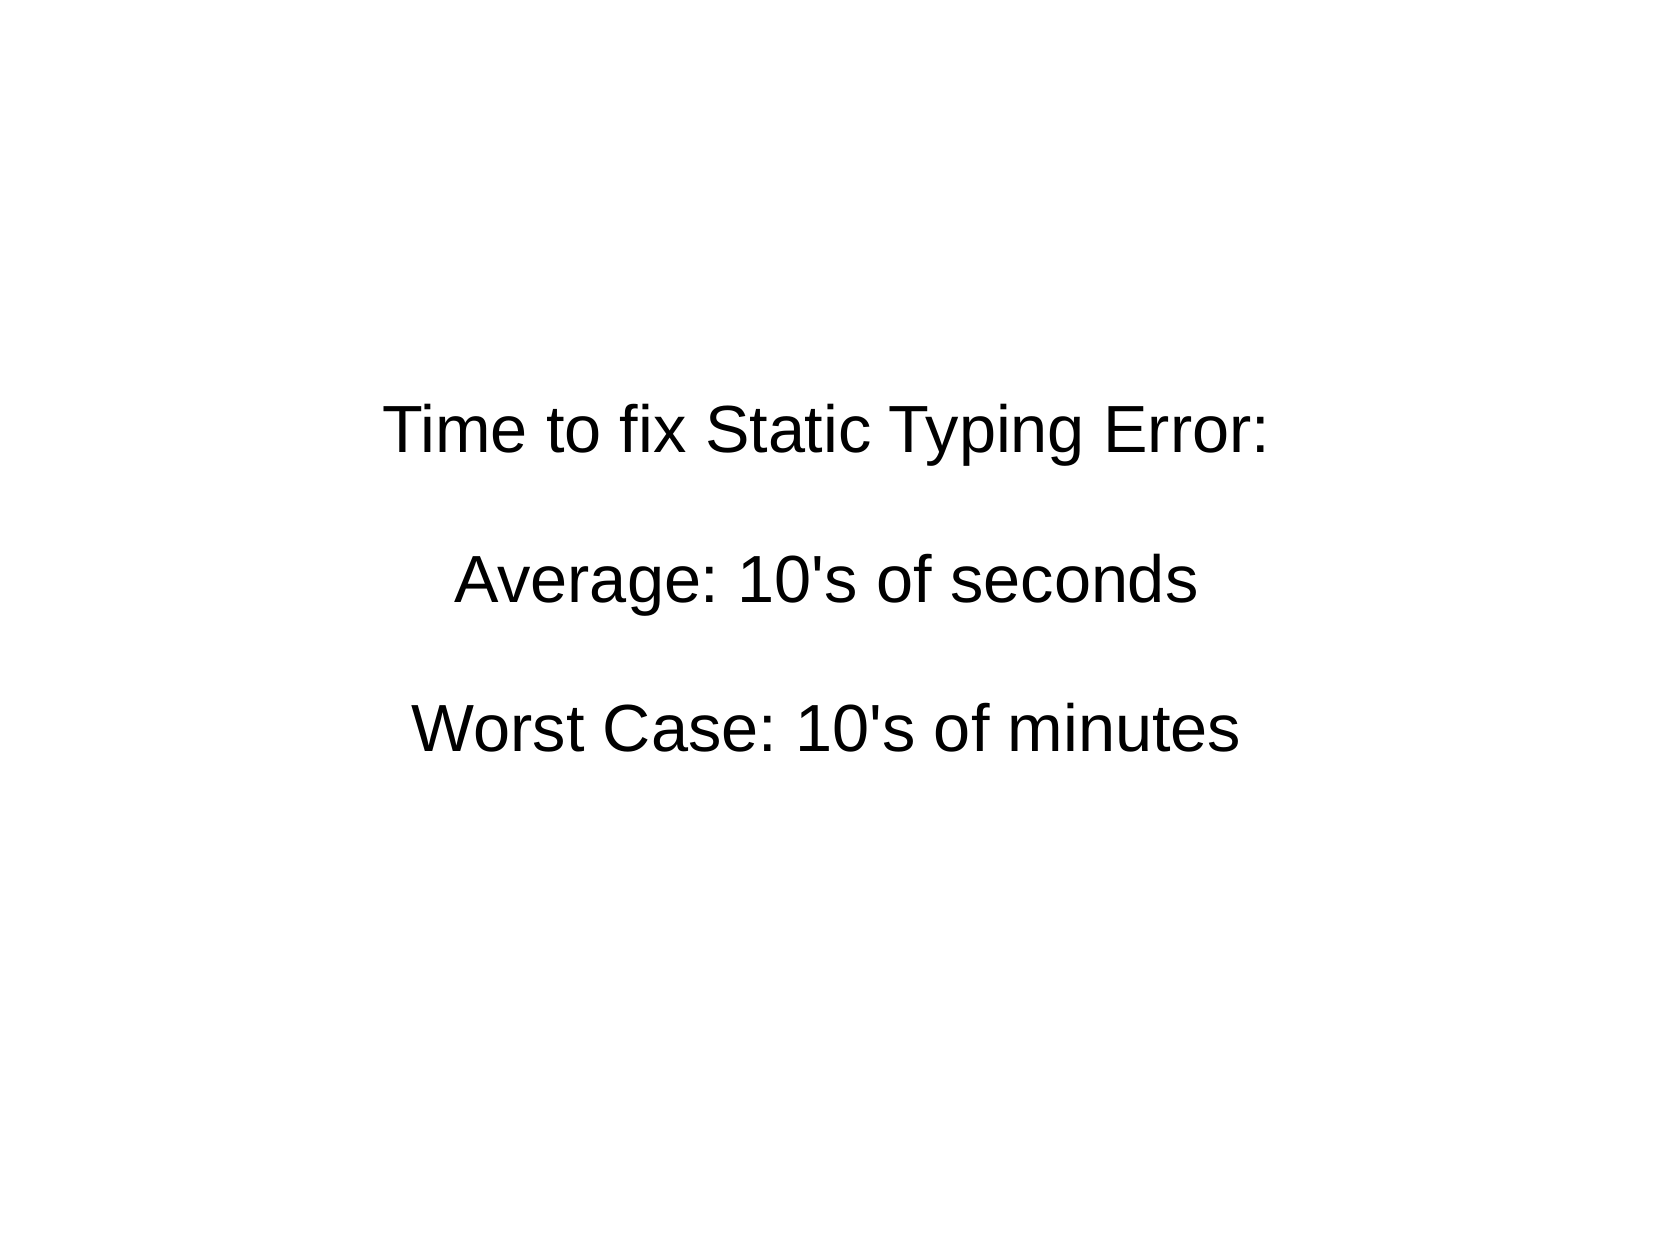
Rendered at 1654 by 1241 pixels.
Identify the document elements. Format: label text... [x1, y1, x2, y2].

subtitle Time to fix Static Typing Error: Average: 10's of seconds Worst Case: 10's of minutes [82, 49, 1571, 1109]
